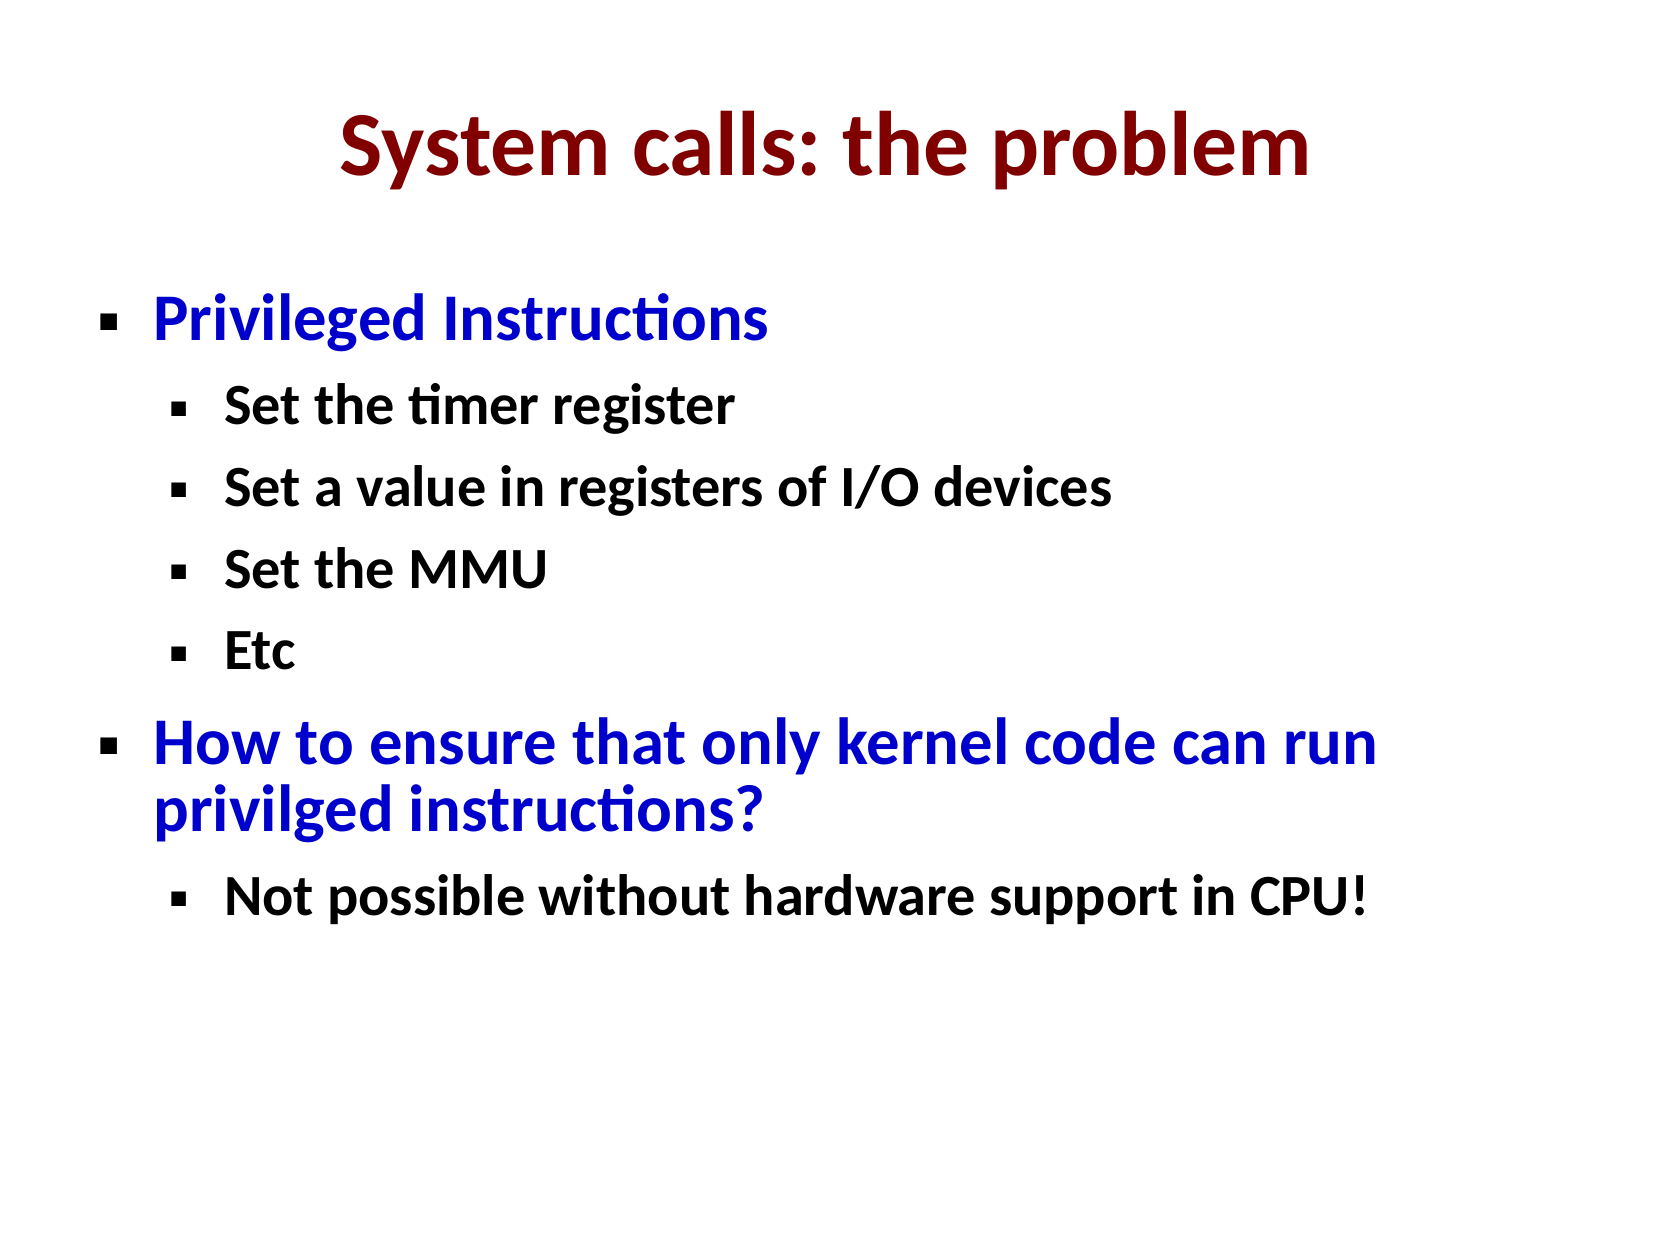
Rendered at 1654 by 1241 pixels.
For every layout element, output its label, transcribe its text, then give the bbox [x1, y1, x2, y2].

list Privileged Instructions Set the timer register Set a value in registers of I/O devices Set the MMU Etc How to ensure that only kernel code can run privilged instructions? Not possible without hardware support in CPU! [82, 290, 1571, 1010]
title System calls: the problem [82, 49, 1571, 257]
